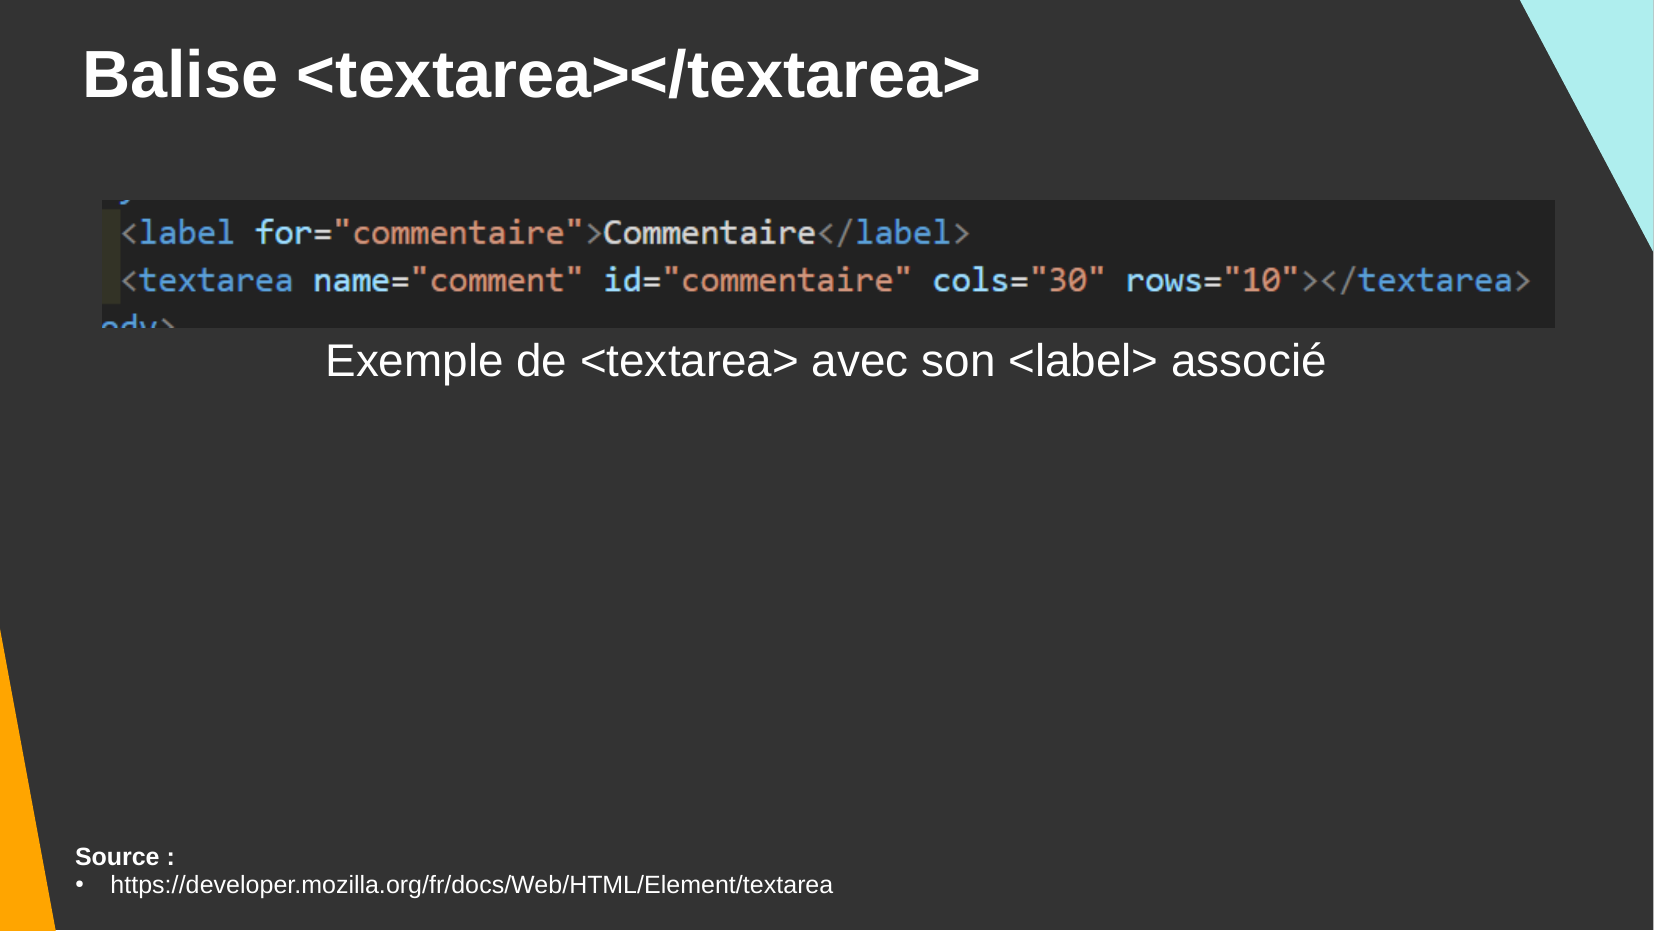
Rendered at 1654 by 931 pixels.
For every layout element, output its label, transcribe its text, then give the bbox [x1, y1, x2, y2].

picture [102, 200, 1555, 328]
text_box [0, 628, 56, 931]
text_box [1519, 0, 1654, 254]
text_box Source : https://developer.mozilla.org/fr/docs/Web/HTML/Element/textarea [60, 835, 1546, 907]
title Exemple de <textarea> avec son <label> associé [126, 334, 1527, 438]
title Balise <textarea></textarea> [82, 37, 1571, 114]
